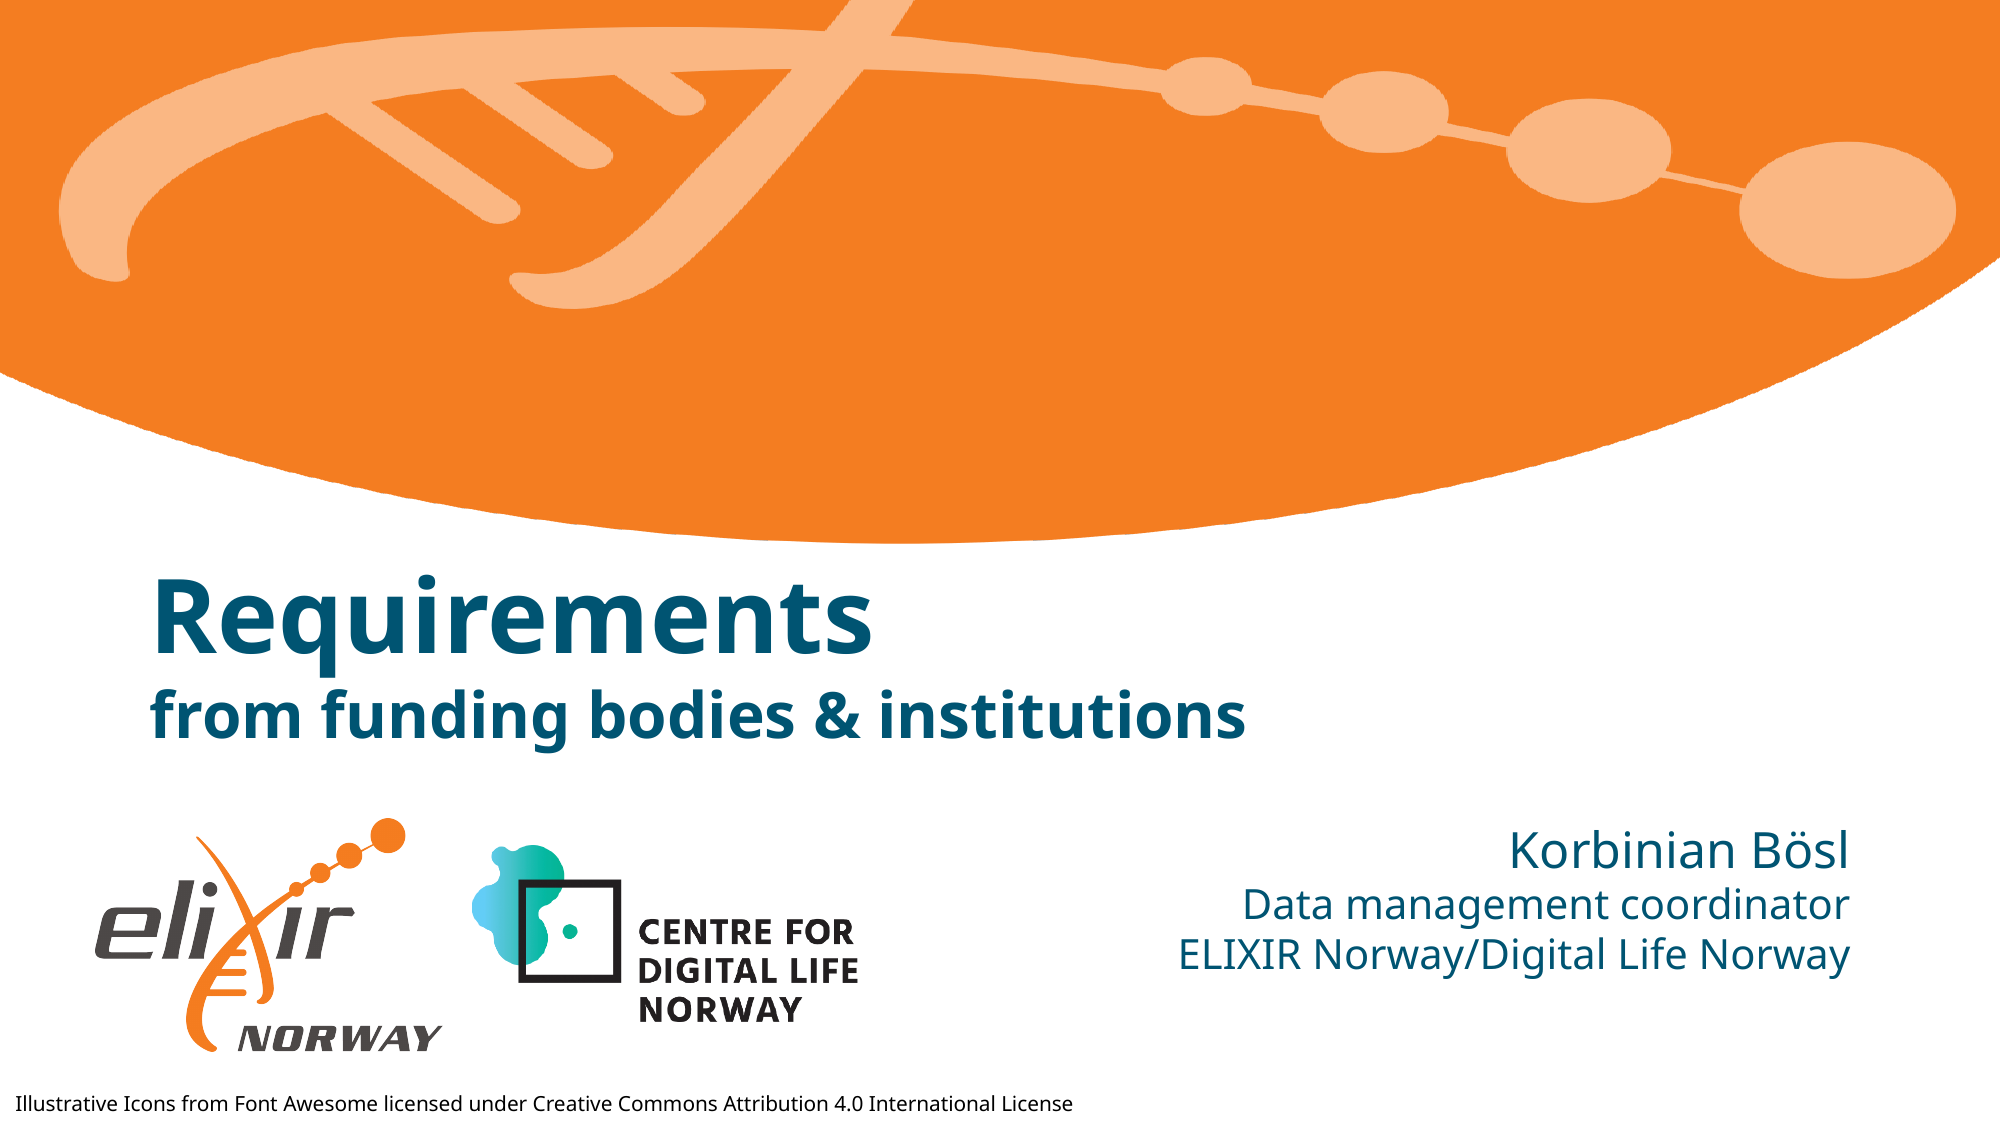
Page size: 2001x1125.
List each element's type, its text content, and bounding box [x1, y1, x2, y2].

picture [472, 845, 863, 1028]
list Korbinian Bösl Data management coordinator ELIXIR Norway/Digital Life Norway [1110, 758, 1851, 1015]
picture [95, 818, 443, 1052]
title Requirements from funding bodies & institutions [149, 550, 1850, 752]
text_box Illustrative Icons from Font Awesome licensed under Creative Commons Attribution 4.0 International License [0, 1076, 1536, 1125]
